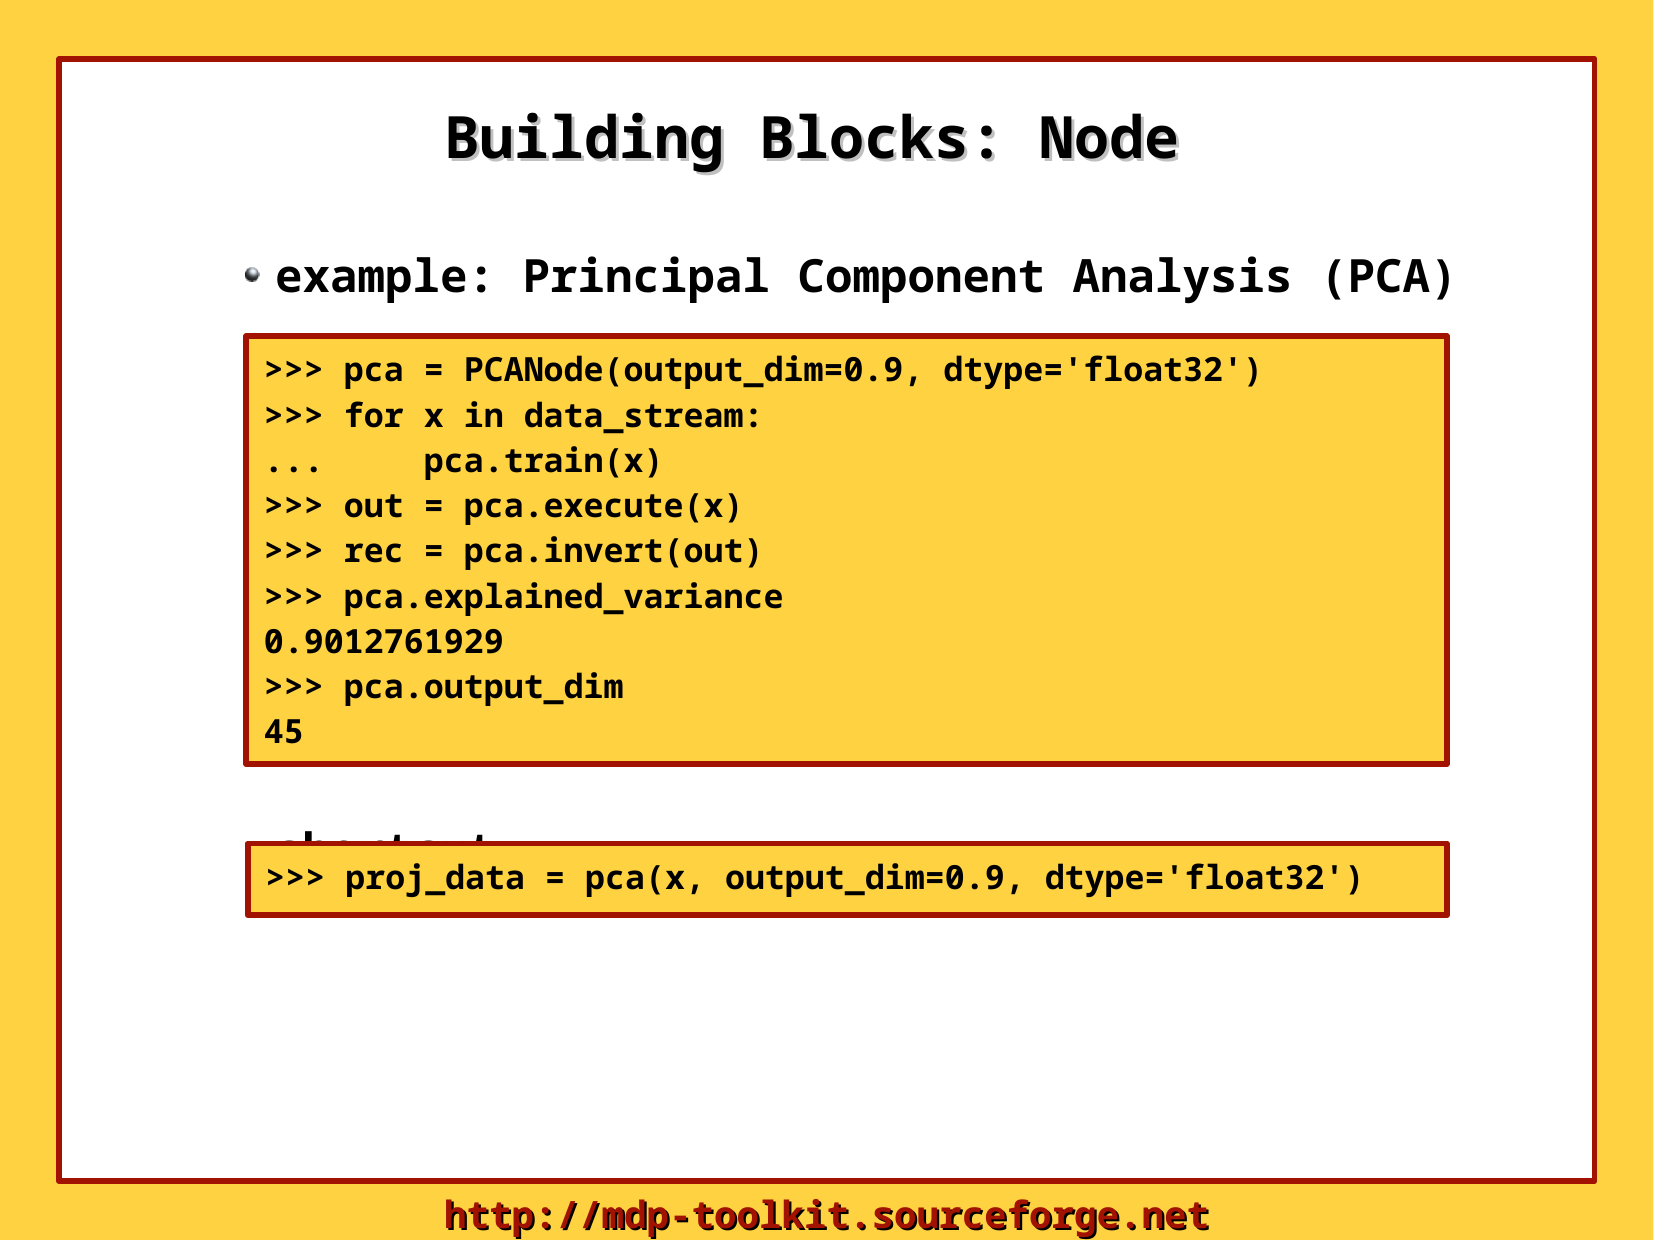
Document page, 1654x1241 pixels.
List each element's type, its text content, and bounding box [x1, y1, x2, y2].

text_box >>> pca = PCANode(output_dim=0.9, dtype='float32') >>> for x in data_stream: ... pca.train(x) >>> out = pca.execute(x) >>> rec = pca.invert(out) >>> pca.explained_variance 0.9012761929 >>> pca.output_dim 45 [246, 336, 1447, 715]
text_box example: Principal Component Analysis (PCA) shortcut [230, 236, 1473, 808]
text_box >>> proj_data = pca(x, output_dim=0.9, dtype='float32') [247, 843, 1447, 916]
text_box Building Blocks: Node [88, 88, 1536, 173]
